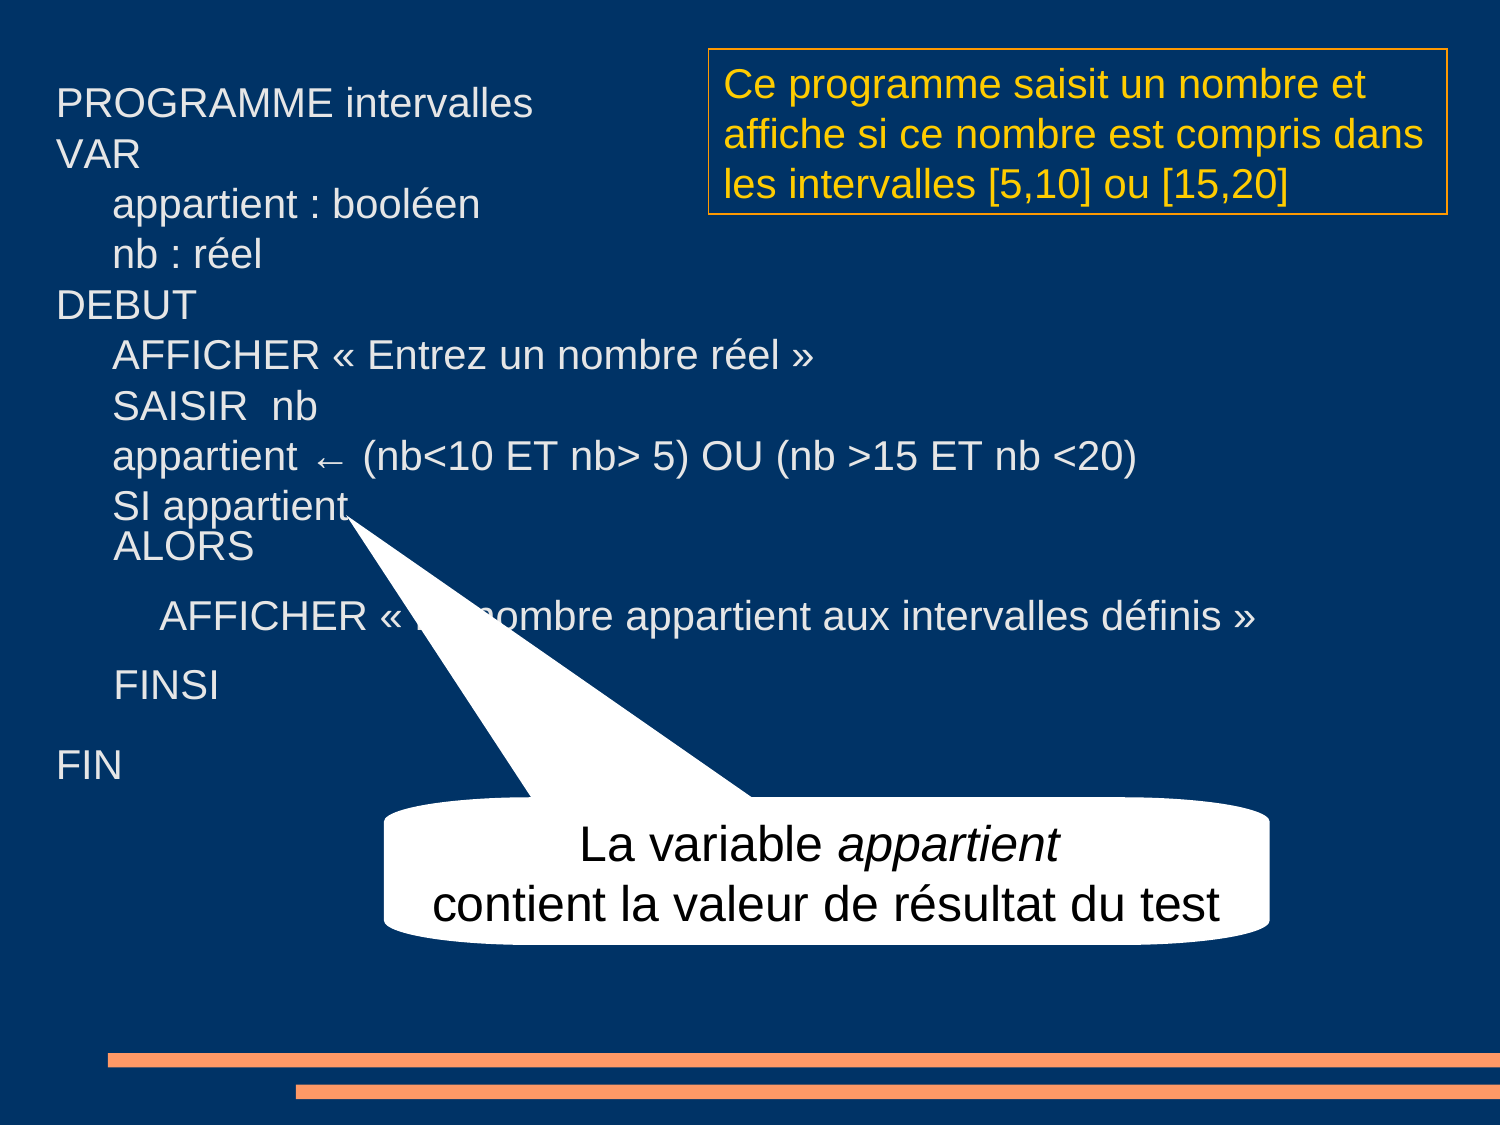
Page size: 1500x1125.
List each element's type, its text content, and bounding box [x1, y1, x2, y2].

text_box La variable appartient contient la valeur de résultat du test [346, 515, 1270, 945]
text_box Ce programme saisit un nombre et affiche si ce nombre est compris dans les intervalles [5,10] ou [15,20] [708, 48, 1447, 215]
list PROGRAMME intervalles VAR appartient : booléen nb : réel DEBUT AFFICHER « Entrez un nombre réel » SAISIR nb appartient ← (nb<10 ET nb> 5) OU (nb >15 ET nb <20) SI appartient ALORS AFFICHER « Le nombre appartient aux intervalles définis » FINSI FIN [41, 78, 1447, 945]
